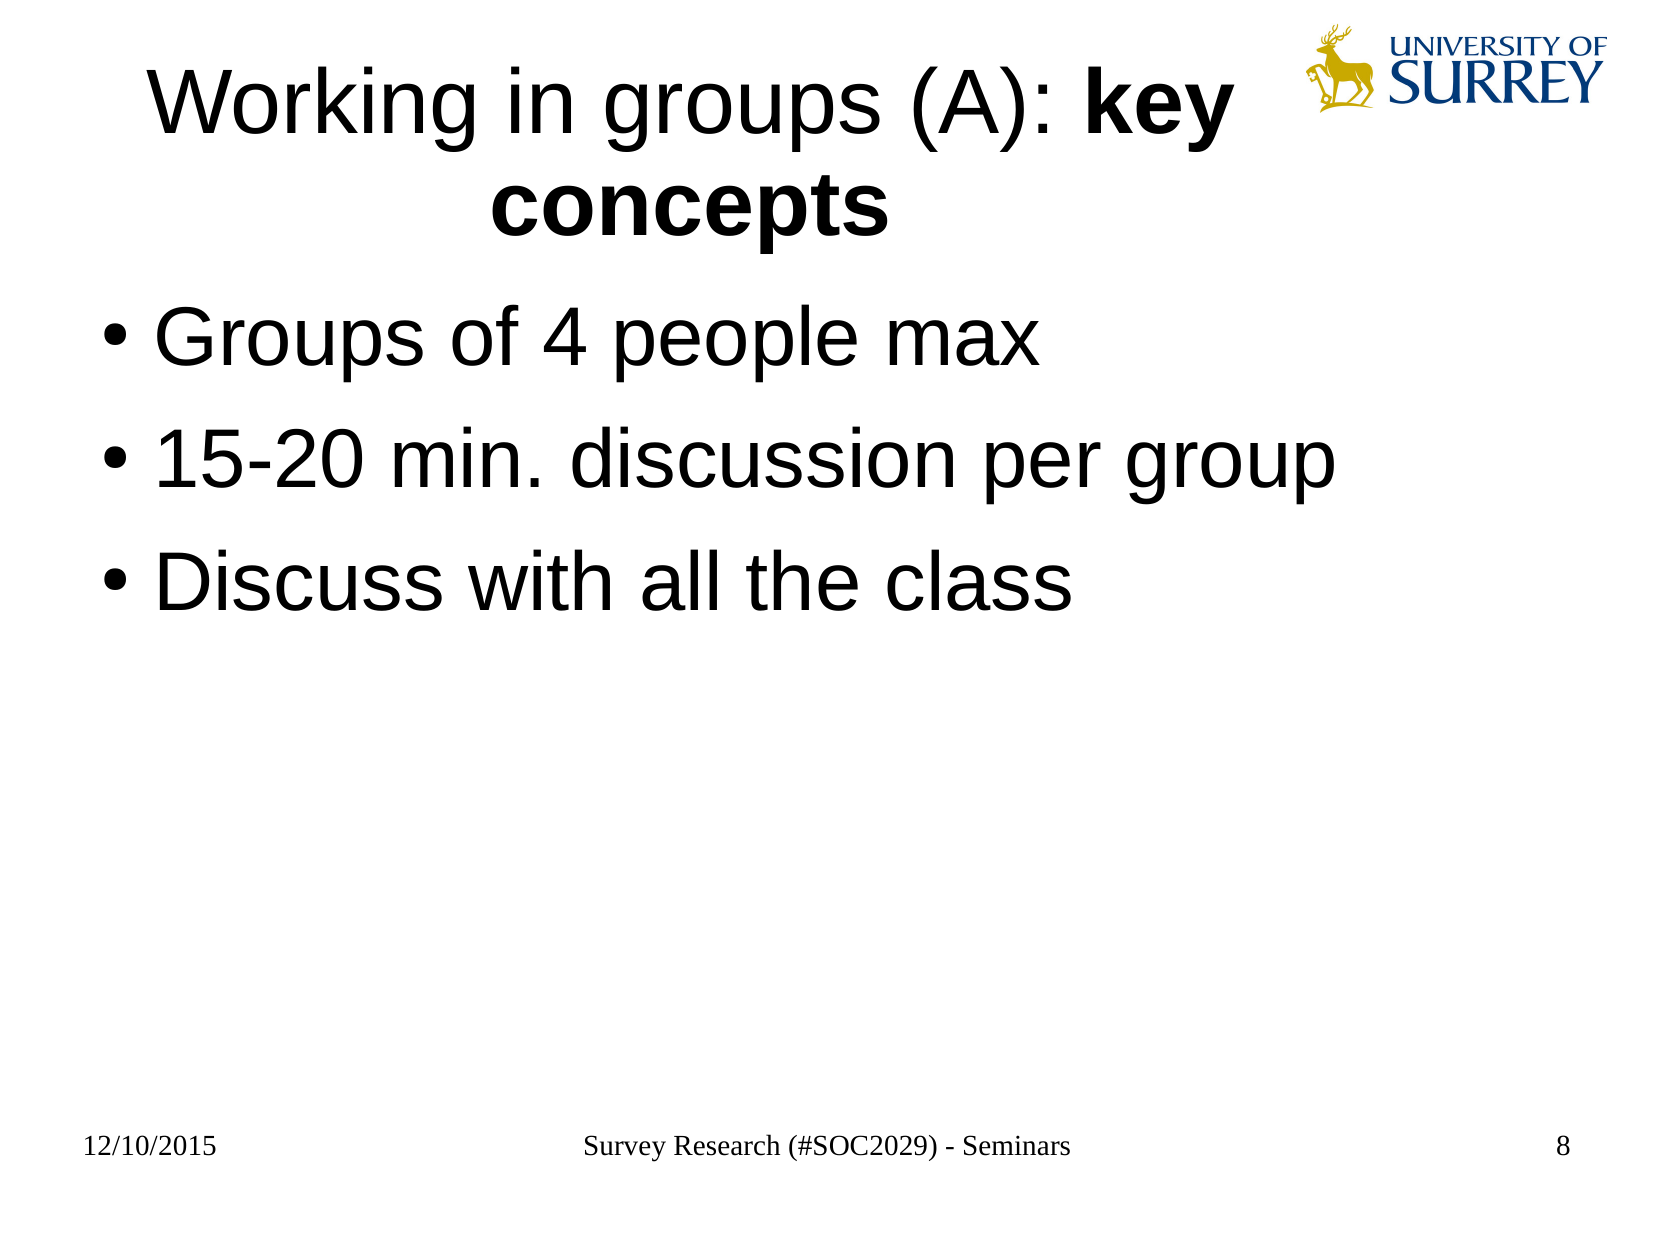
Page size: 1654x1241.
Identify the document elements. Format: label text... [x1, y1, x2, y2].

picture [1306, 23, 1607, 113]
title Working in groups (A): key concepts [82, 49, 1300, 257]
list Groups of 4 people max 15-20 min. discussion per group Discuss with all the class [82, 290, 1571, 1010]
